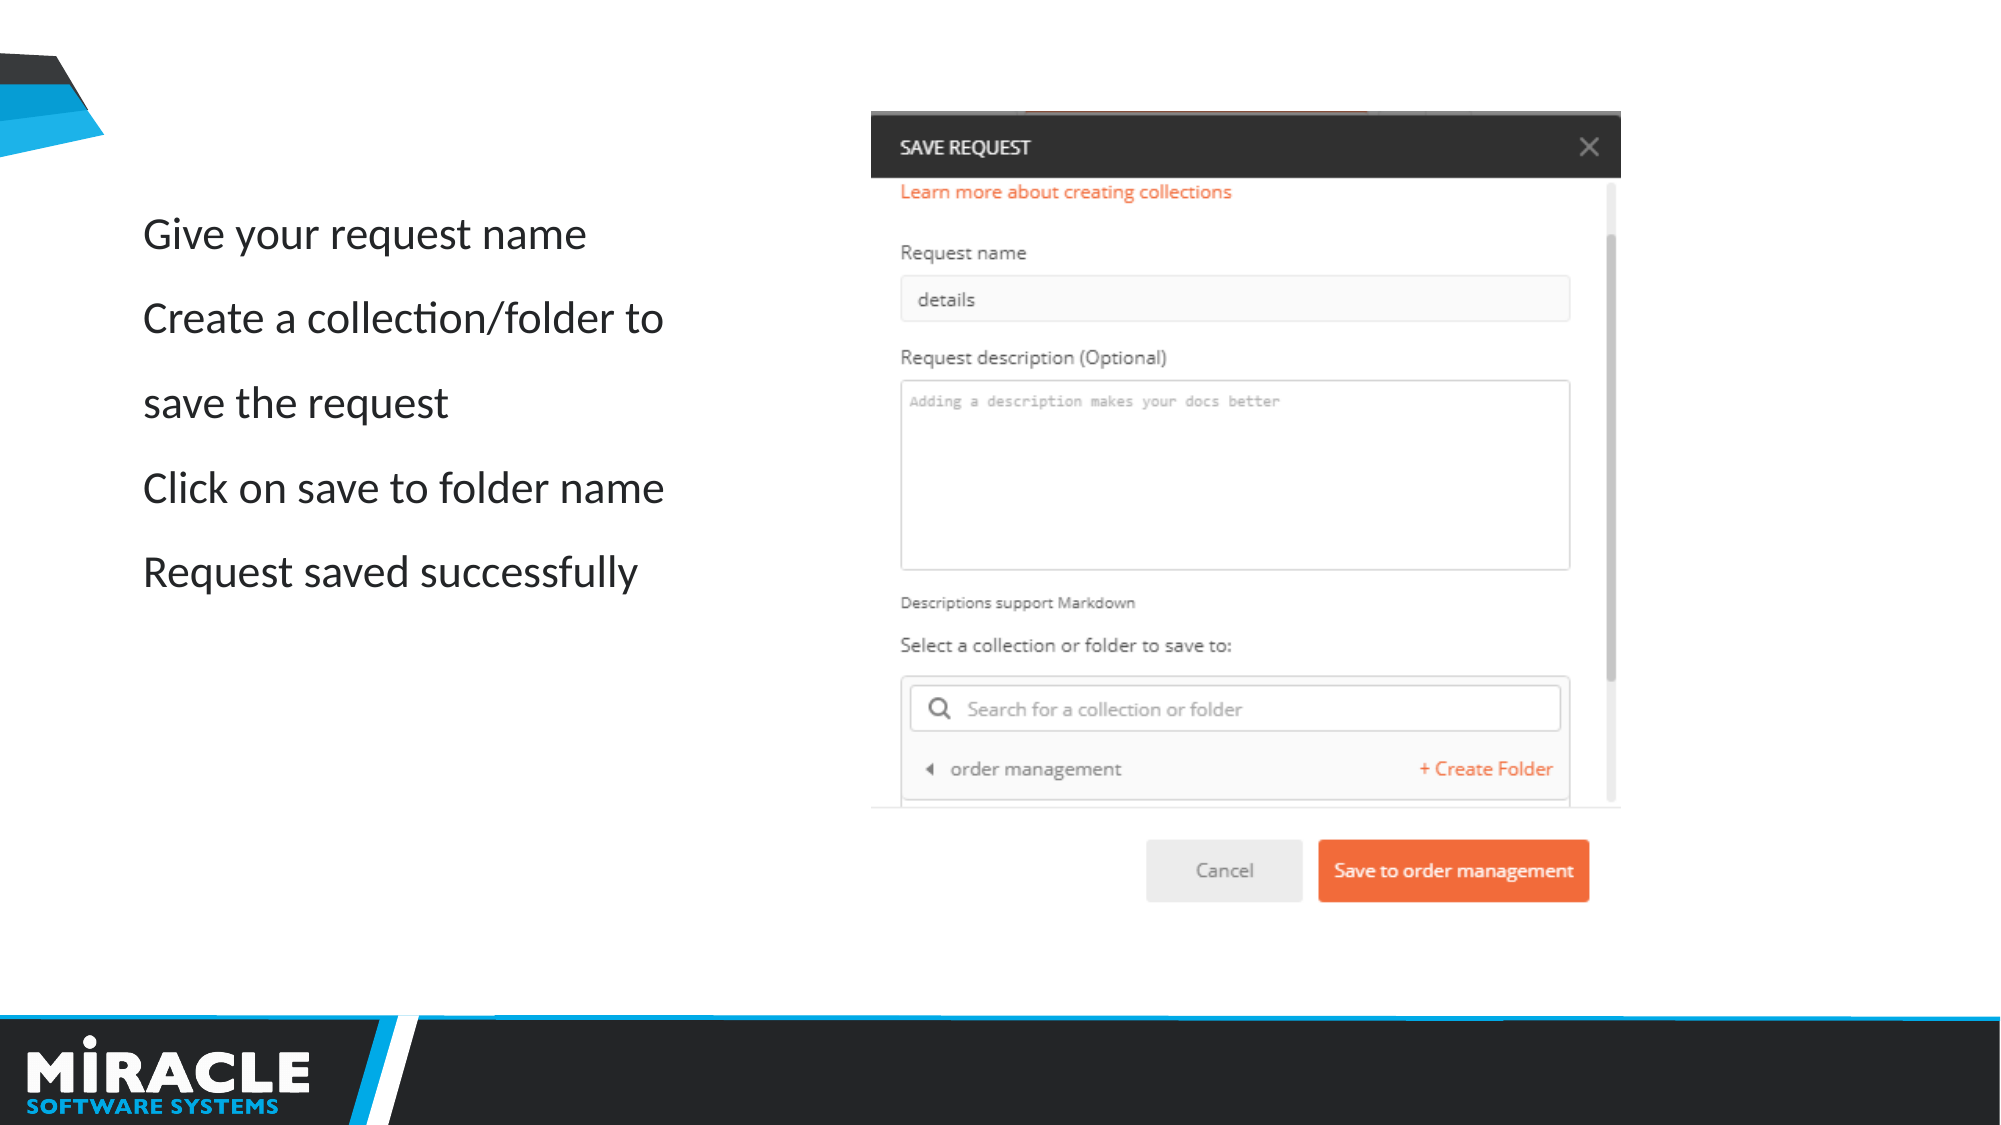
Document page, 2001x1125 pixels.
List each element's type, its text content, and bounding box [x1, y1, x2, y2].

picture [871, 111, 1621, 916]
text_box Give your request name Create a collection/folder to save the request Click on save to folder name Request saved successfully [121, 26, 1326, 174]
